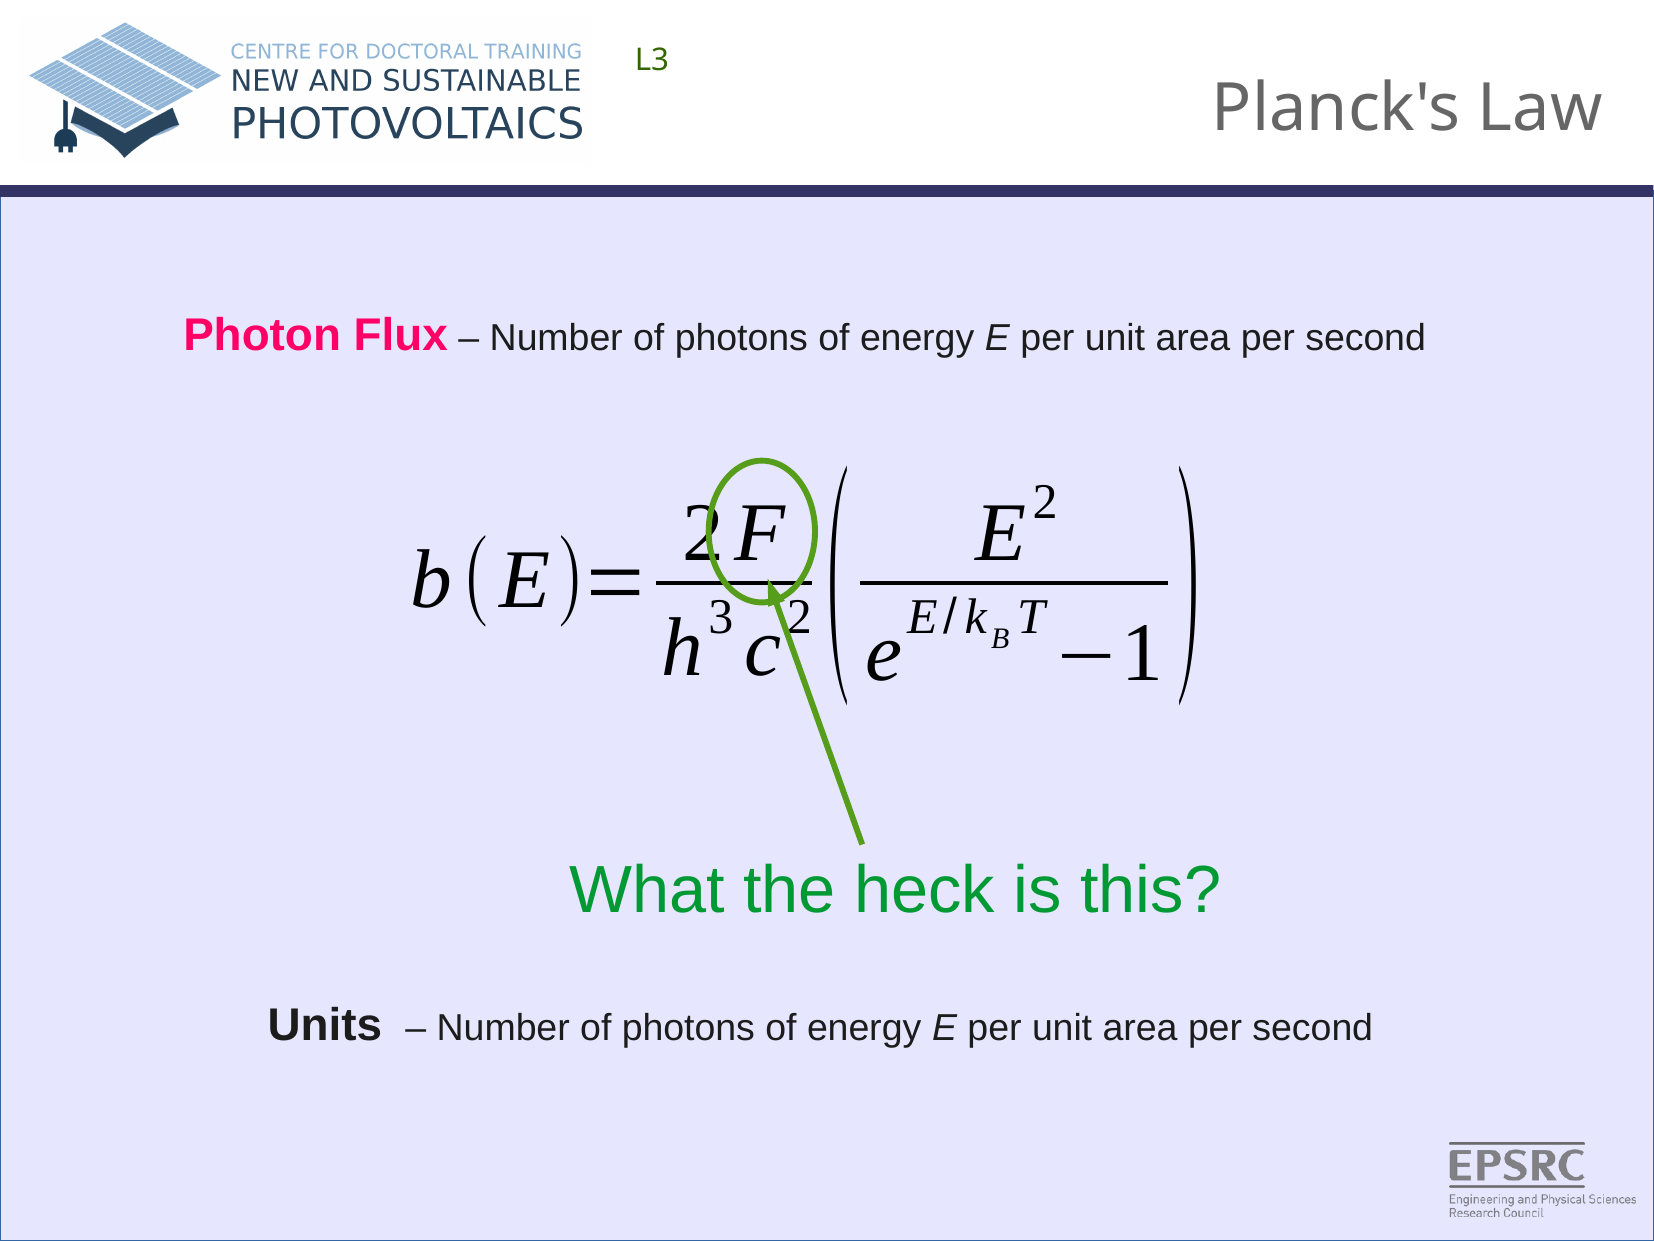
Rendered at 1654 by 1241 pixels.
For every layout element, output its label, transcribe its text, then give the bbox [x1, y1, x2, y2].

picture [19, 17, 591, 166]
chart [389, 460, 811, 711]
text_box What the heck is this? [555, 844, 1236, 976]
picture [1449, 1142, 1636, 1217]
text_box L3 [620, 29, 880, 80]
text_box Units – Number of photons of energy E per unit area per second [252, 991, 1388, 1058]
text_box Planck's Law [767, 51, 1619, 142]
text_box [0, 197, 1654, 1241]
chart [779, 460, 1224, 711]
text_box Photon Flux – Number of photons of energy E per unit area per second [168, 301, 1441, 368]
chart [712, 464, 812, 599]
